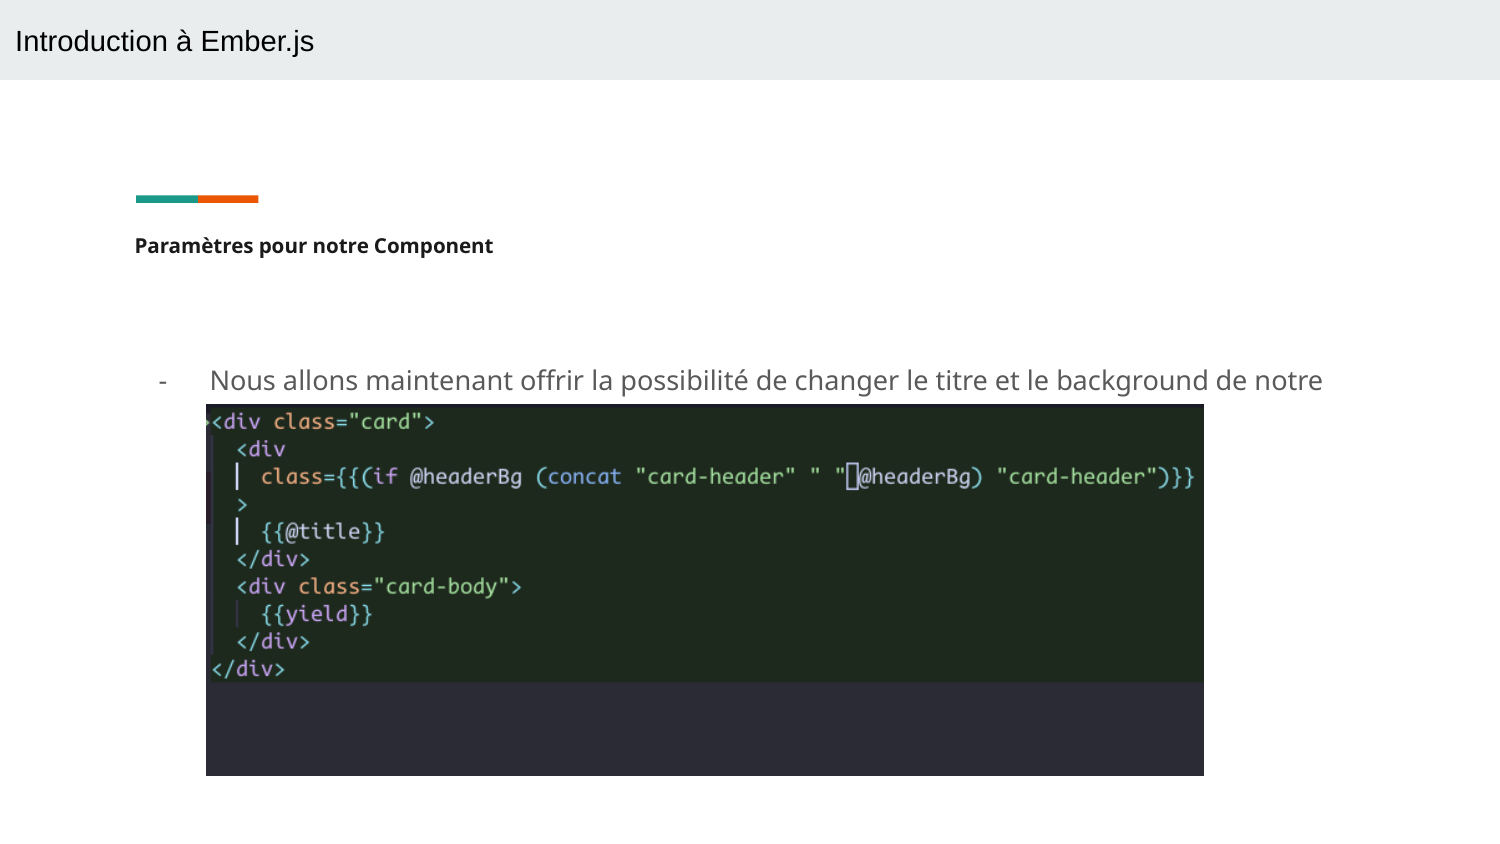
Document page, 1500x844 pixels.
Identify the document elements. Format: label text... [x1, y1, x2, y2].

list Nous allons maintenant offrir la possibilité de changer le titre et le background de notre Card: [119, 341, 1381, 712]
title Paramètres pour notre Component [119, 216, 1381, 305]
picture [206, 404, 1204, 776]
